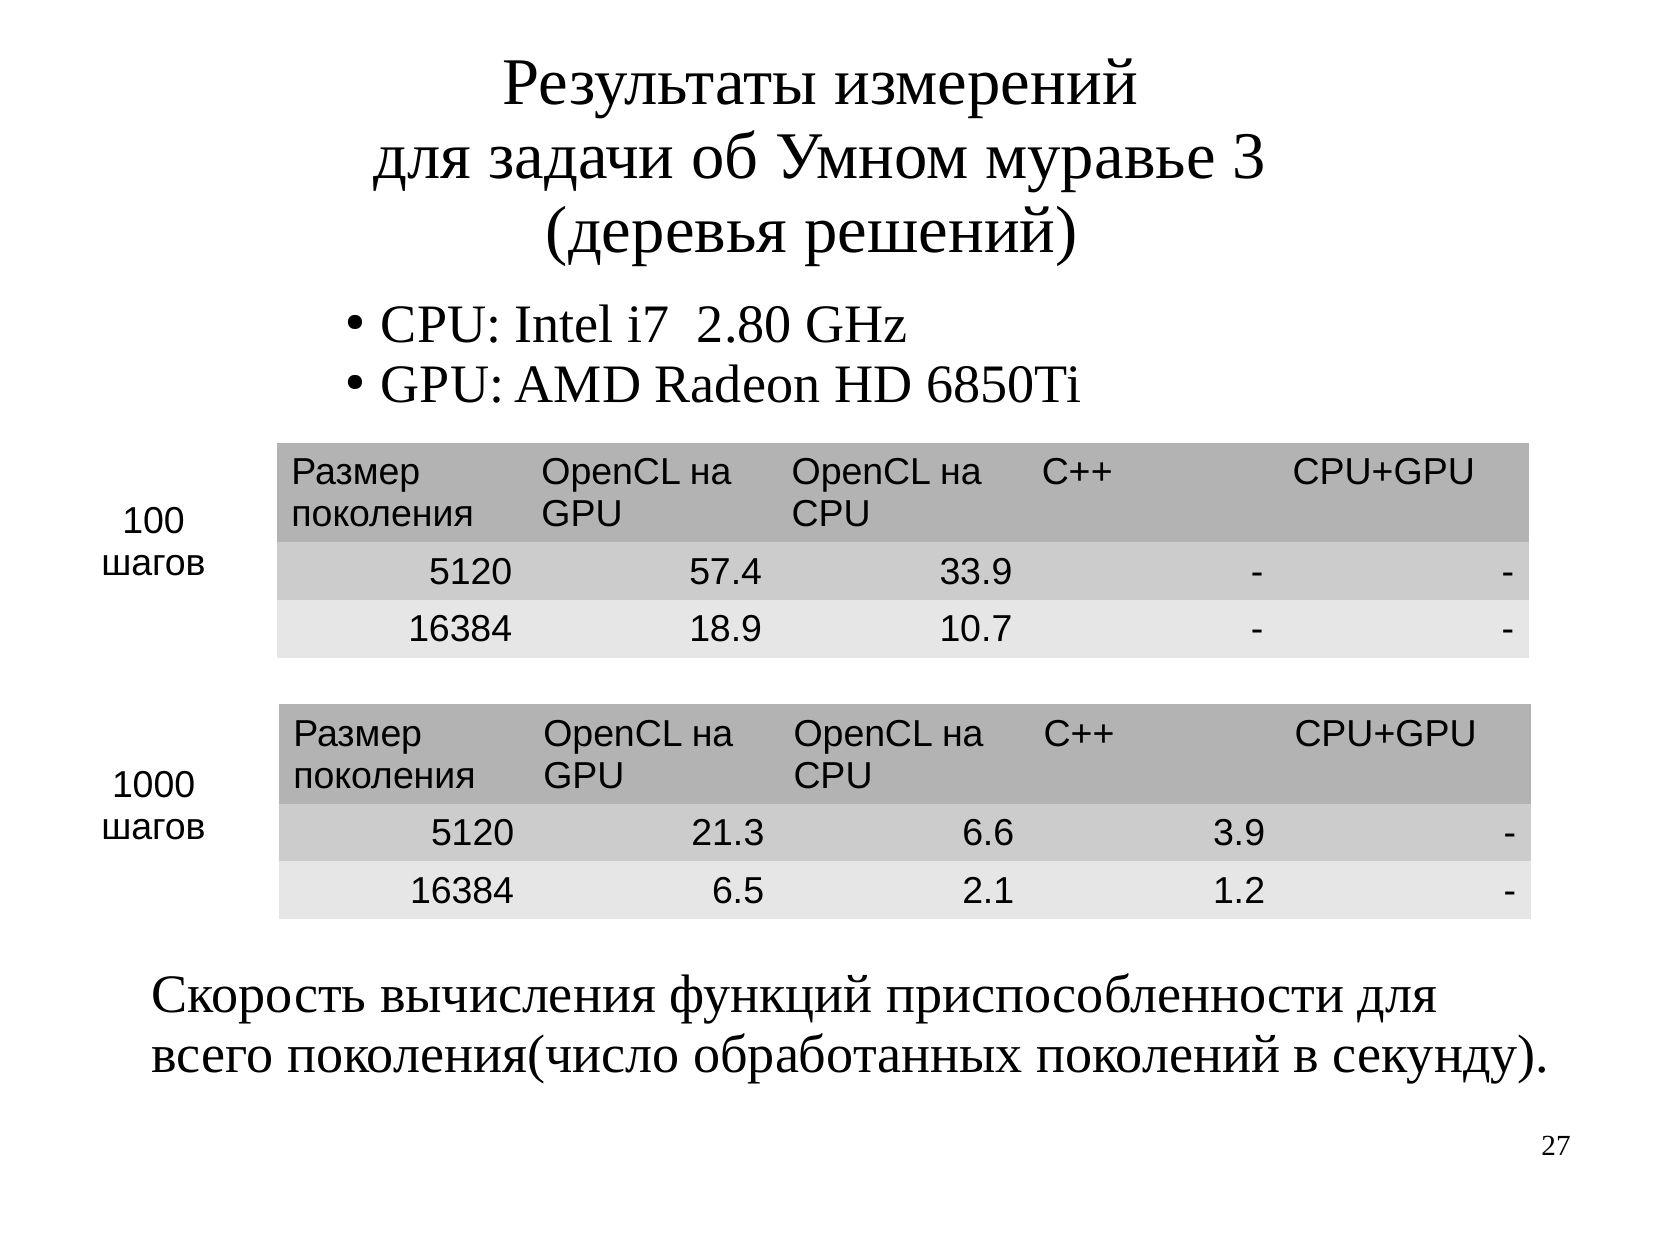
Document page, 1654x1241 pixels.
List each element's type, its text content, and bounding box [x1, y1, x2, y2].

table_header C++ [1029, 704, 1280, 804]
table_cell 1.2 [1029, 861, 1280, 919]
table_cell 2.1 [779, 861, 1029, 919]
table_header Размер поколения [279, 704, 529, 804]
table_cell 16384 [279, 861, 529, 919]
text_box Результаты измерений для задачи об Умном муравье 3 (деревья решений) [359, 37, 1283, 275]
table_cell - [1278, 542, 1529, 600]
text_box 100 шагов [70, 491, 237, 591]
text_box CPU: Intel i7 2.80 GHz GPU: AMD Radeon HD 6850Ti [330, 286, 1098, 443]
table_cell - [1278, 600, 1529, 658]
table_cell 6.5 [529, 861, 779, 919]
table_cell - [1027, 600, 1278, 658]
table_cell 6.6 [779, 804, 1029, 861]
table_cell 16384 [277, 600, 527, 658]
table_header CPU+GPU [1280, 704, 1531, 804]
table_cell 33.9 [777, 542, 1027, 600]
table_header Размер поколения [277, 443, 527, 542]
table_header OpenCL на GPU [529, 704, 779, 804]
table_cell 3.9 [1029, 804, 1280, 861]
table_cell 18.9 [527, 600, 777, 658]
table_header CPU+GPU [1278, 443, 1529, 542]
table_header C++ [1027, 443, 1278, 542]
text_box Скорость вычисления функций приспособленности для всего поколения(число обработанных поколений в секунду). [136, 956, 1567, 1134]
text_box 1000 шагов [70, 755, 237, 855]
table_cell 57.4 [527, 542, 777, 600]
table_cell - [1027, 542, 1278, 600]
table_header OpenCL на СPU [779, 704, 1029, 804]
table_cell 5120 [279, 804, 529, 861]
table_cell 21.3 [529, 804, 779, 861]
table_cell - [1280, 804, 1531, 861]
table_cell - [1280, 861, 1531, 919]
table_header OpenCL на СPU [777, 443, 1027, 542]
table_cell 5120 [277, 542, 527, 600]
table_cell 10.7 [777, 600, 1027, 658]
table_header OpenCL на GPU [527, 443, 777, 542]
